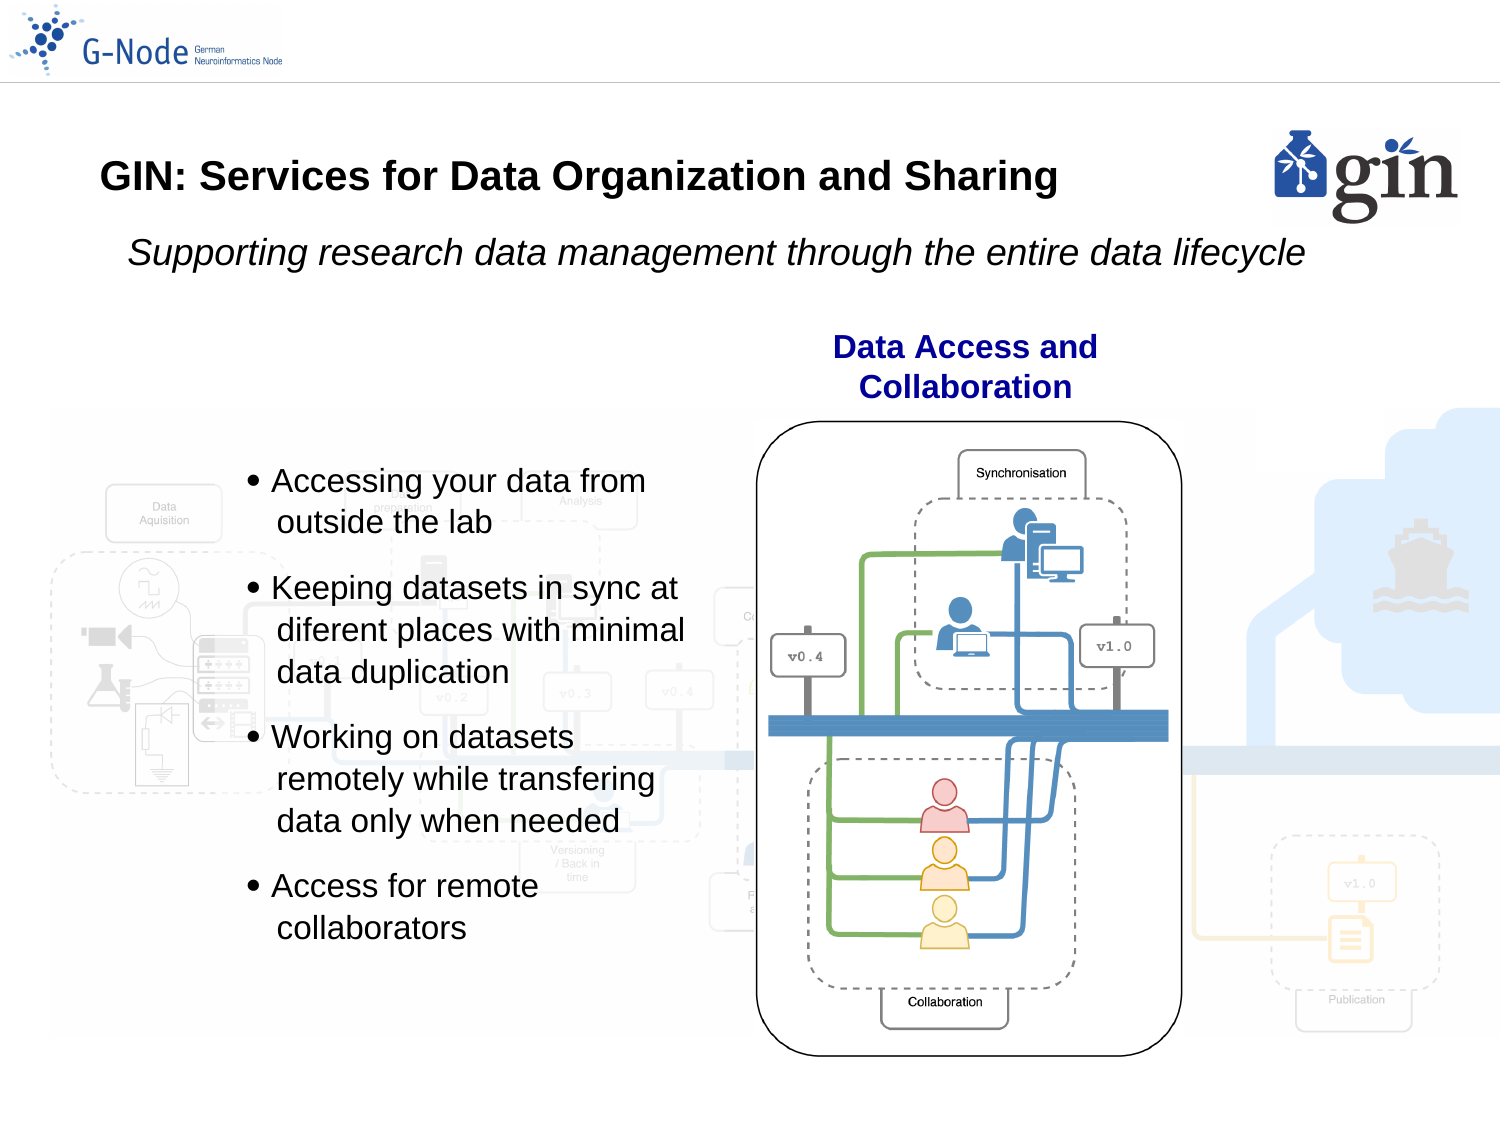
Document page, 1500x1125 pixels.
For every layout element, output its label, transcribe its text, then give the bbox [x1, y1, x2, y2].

picture [9, 4, 282, 76]
text_box  Accessing your data from outside the lab  Keeping datasets in sync at diferent places with minimal data duplication  Working on datasets remotely while transfering data only when needed  Access for remote collaborators [214, 449, 725, 955]
text_box Supporting research data management through the entire data lifecycle [112, 217, 1426, 281]
text_box GIN: Services for Data Organization and Sharing [84, 140, 1271, 207]
picture [754, 419, 1183, 1057]
picture [1271, 128, 1460, 226]
text_box Data Access and Collaboration [818, 317, 1114, 404]
text_box [0, 404, 1500, 1064]
